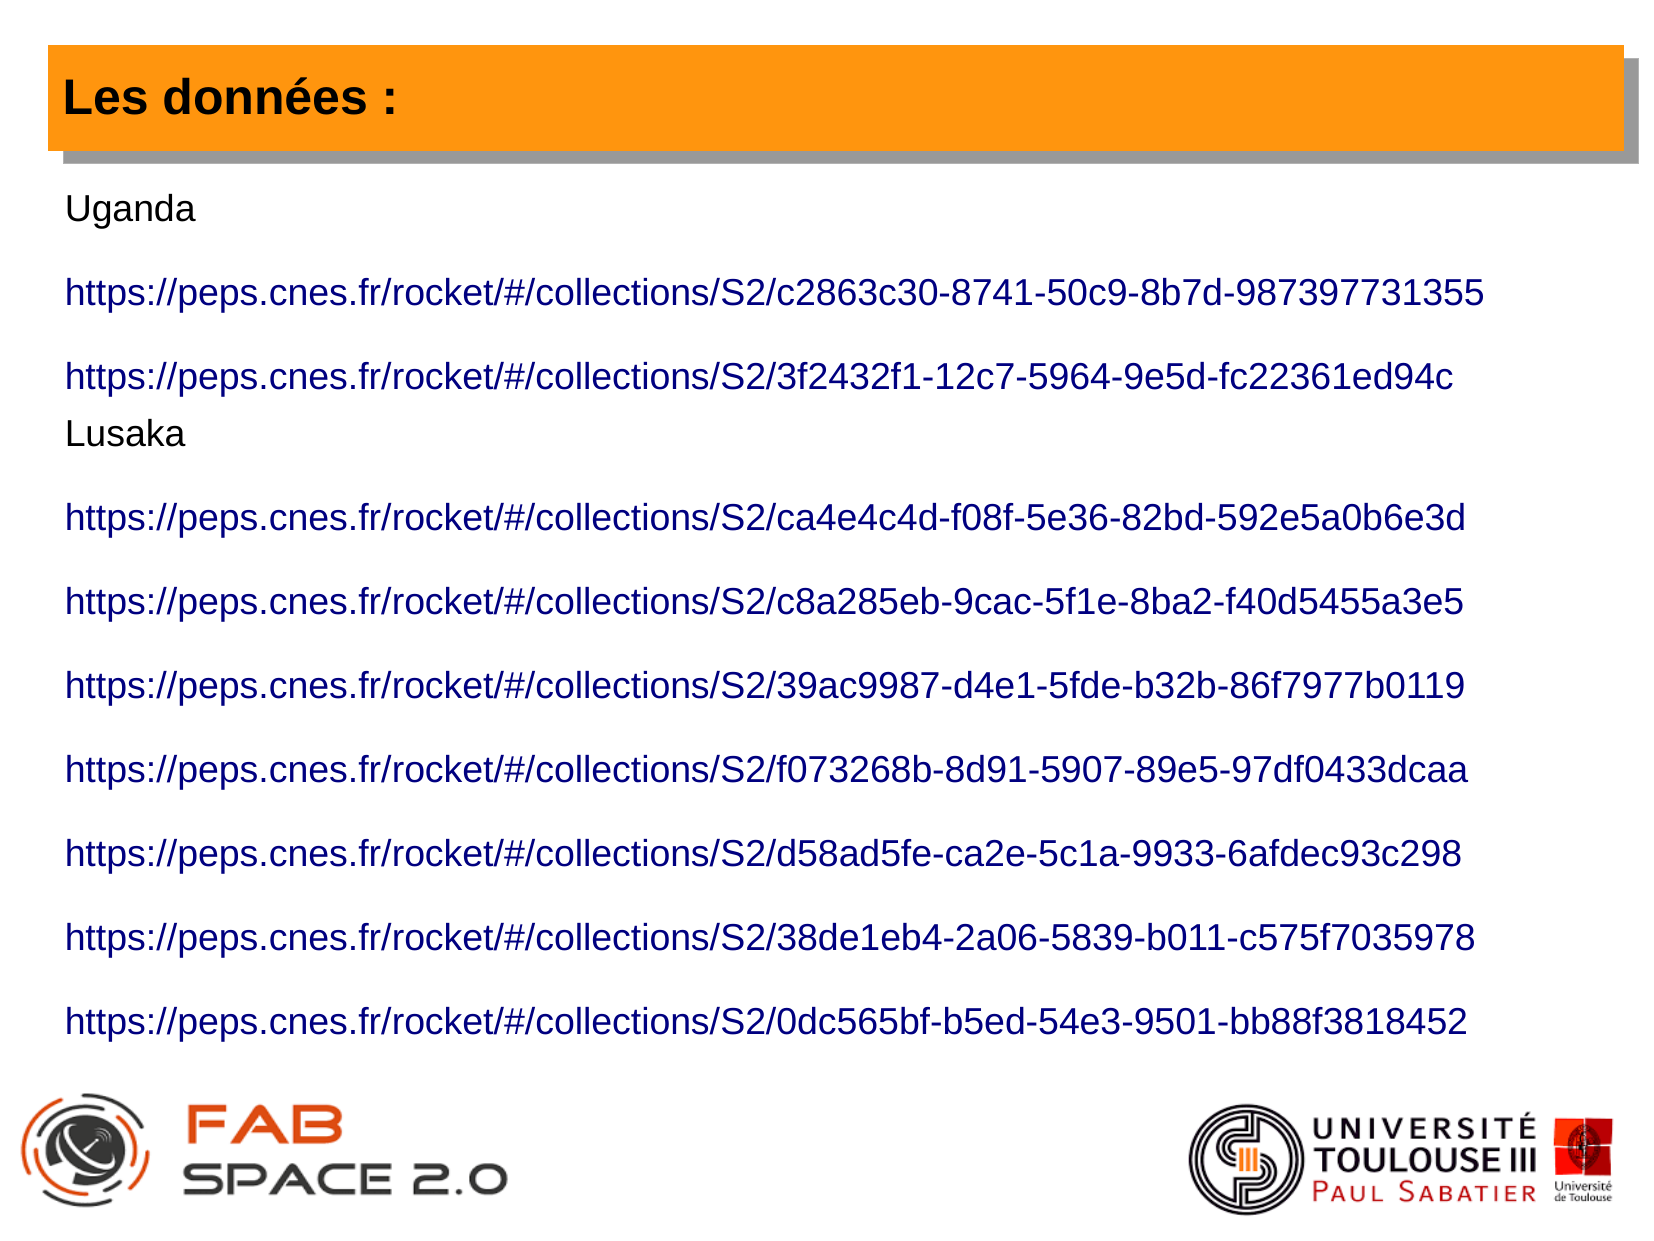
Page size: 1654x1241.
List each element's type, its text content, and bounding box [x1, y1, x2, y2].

picture [1154, 1079, 1654, 1241]
text_box Les données : [48, 45, 1624, 151]
picture [0, 1064, 540, 1241]
text_box [63, 58, 1639, 164]
text_box Uganda https://peps.cnes.fr/rocket/#/collections/S2/c2863c30-8741-50c9-8b7d-987397731355 https://peps.cnes.fr/rocket/#/collections/S2/3f2432f1-12c7-5964-9e5d-fc22361ed94c [50, 180, 1501, 406]
text_box Lusaka https://peps.cnes.fr/rocket/#/collections/S2/ca4e4c4d-f08f-5e36-82bd-592e5a0b6e3d https://peps.cnes.fr/rocket/#/collections/S2/c8a285eb-9cac-5f1e-8ba2-f40d5455a3e5 https://peps.cnes.fr/rocket/#/collections/S2/39ac9987-d4e1-5fde-b32b-86f7977b0119 https://peps.cnes.fr/rocket/#/collections/S2/f073268b-8d91-5907-89e5-97df0433dcaa https://peps.cnes.fr/rocket/#/collections/S2/d58ad5fe-ca2e-5c1a-9933-6afdec93c298 https://peps.cnes.fr/rocket/#/collections/S2/38de1eb4-2a06-5839-b011-c575f7035978 https://peps.cnes.fr/rocket/#/collections/S2/0dc565bf-b5ed-54e3-9501-bb88f3818452 [50, 405, 1494, 1141]
